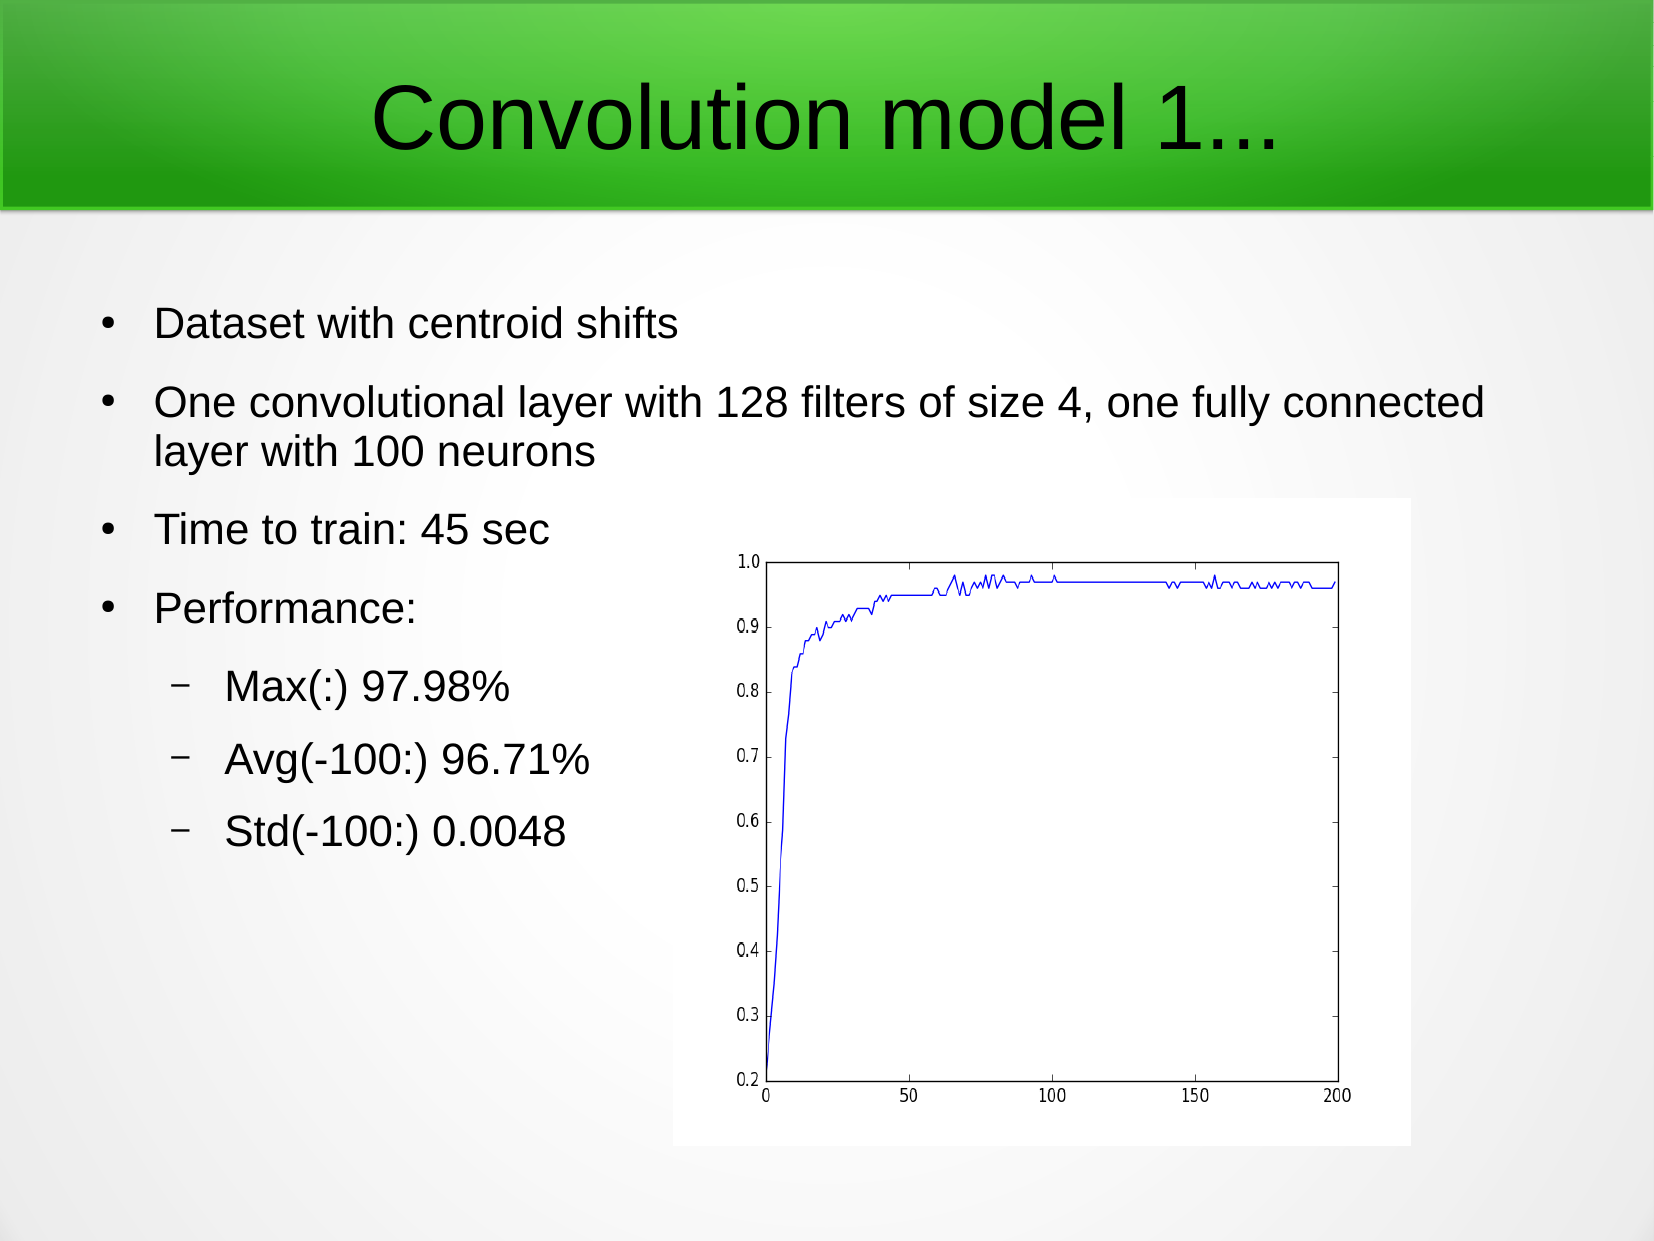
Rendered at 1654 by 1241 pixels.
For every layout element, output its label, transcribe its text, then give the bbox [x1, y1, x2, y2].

picture [673, 498, 1411, 1146]
list Dataset with centroid shifts One convolutional layer with 128 filters of size 4, one fully connected layer with 100 neurons Time to train: 45 sec Performance: Max(:) 97.98% Avg(-100:) 96.71% Std(-100:) 0.0048 [82, 299, 1571, 1019]
title Convolution model 1... [82, 47, 1571, 189]
